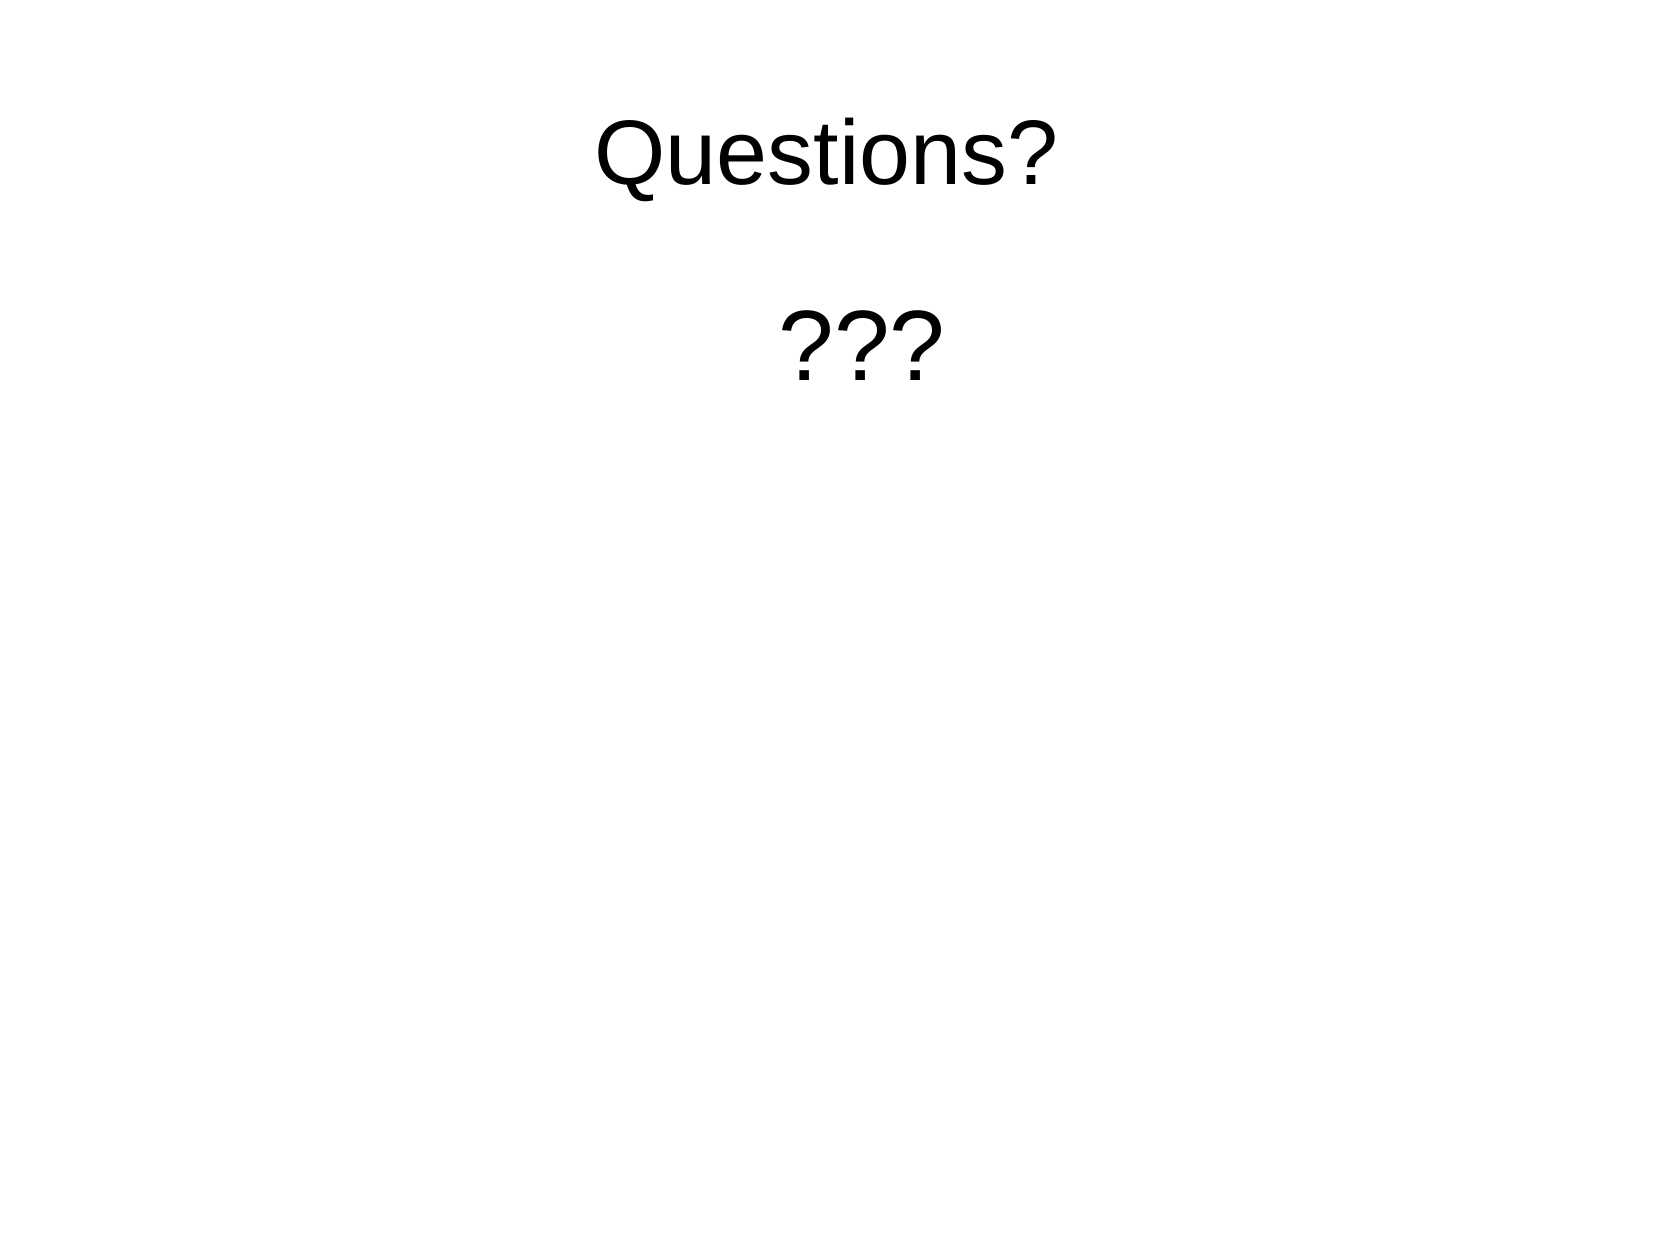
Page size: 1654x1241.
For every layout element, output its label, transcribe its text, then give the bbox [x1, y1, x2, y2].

list ??? [82, 290, 1571, 1010]
title Questions? [82, 49, 1571, 257]
